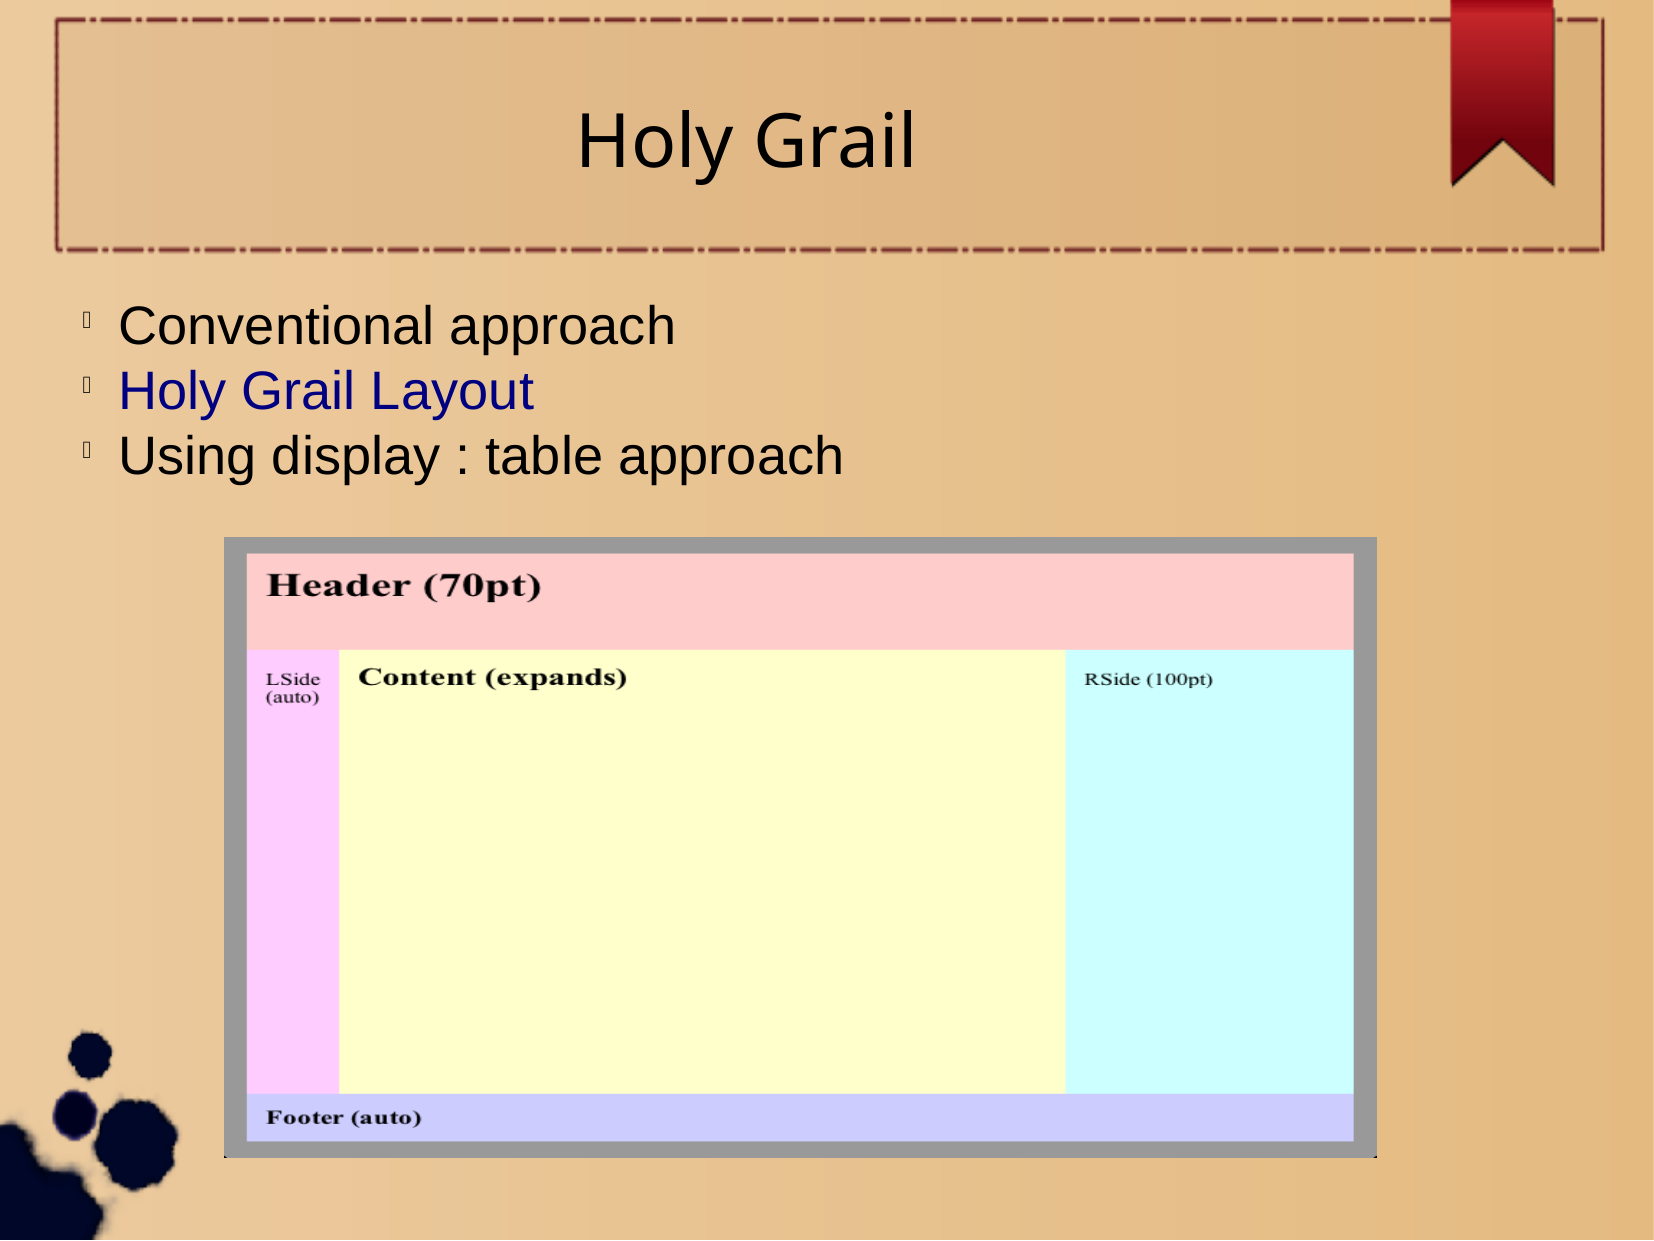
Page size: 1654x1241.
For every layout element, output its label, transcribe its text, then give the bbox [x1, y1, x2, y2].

text_box Holy Grail [82, 47, 1412, 229]
text_box Conventional approach Holy Grail Layout Using display : table approach [82, 290, 1571, 1010]
picture [0, 0, 1654, 1240]
